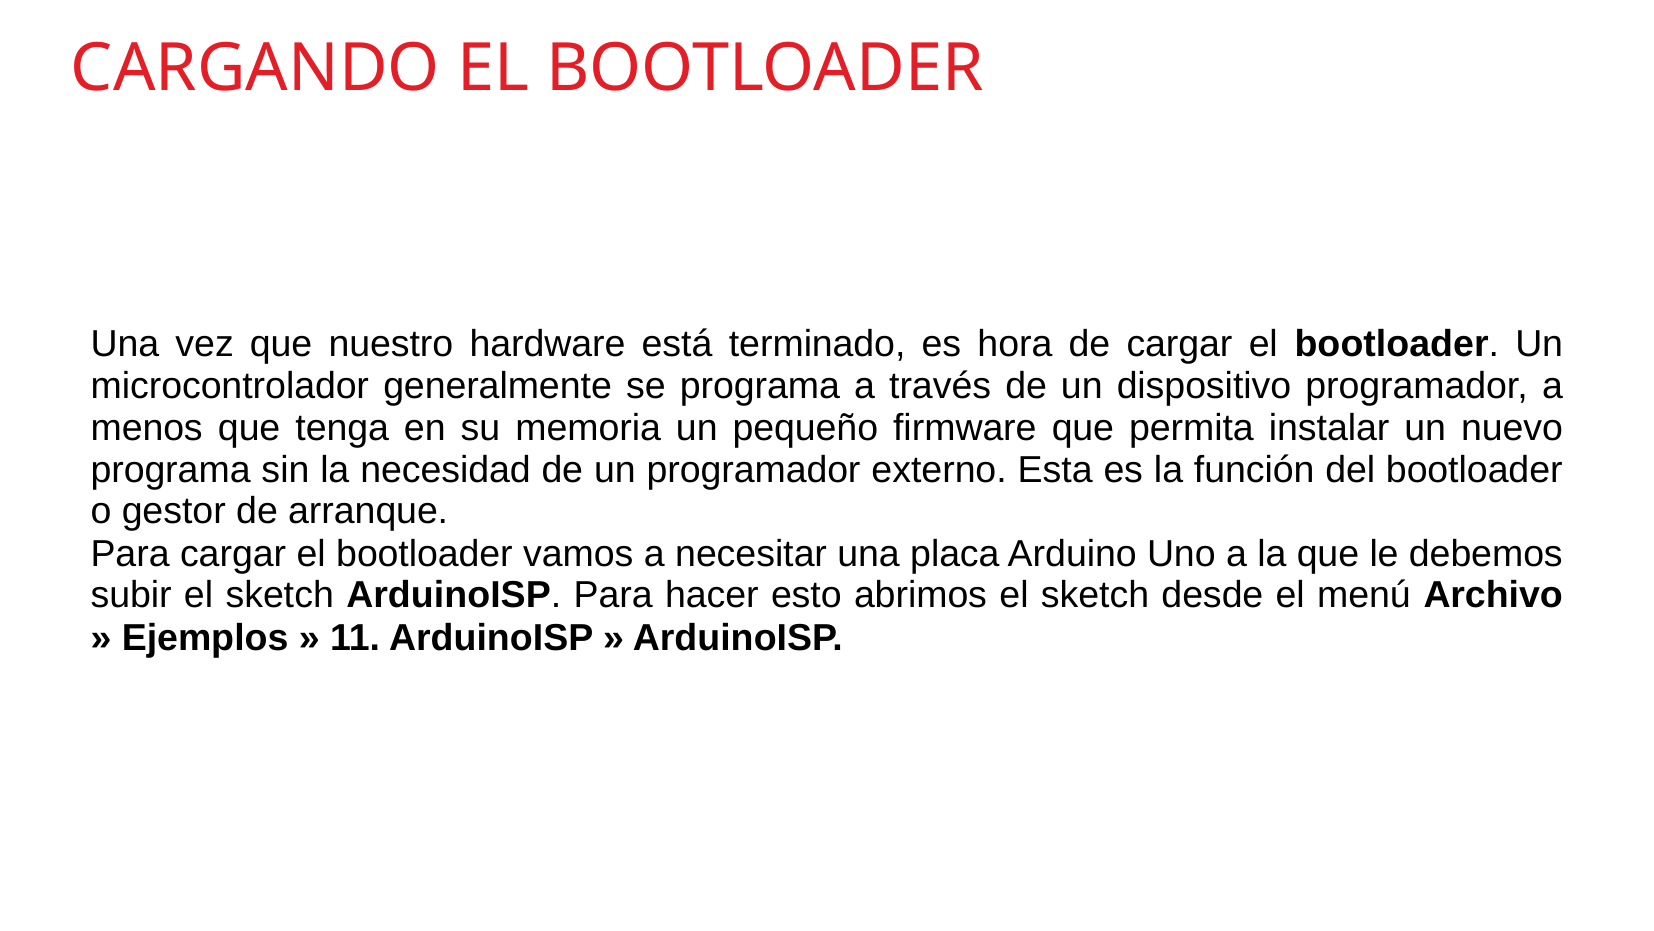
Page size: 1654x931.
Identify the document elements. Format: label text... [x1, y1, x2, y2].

title CARGANDO EL BOOTLOADER [70, 11, 1347, 118]
text_box Una vez que nuestro hardware está terminado, es hora de cargar el bootloader. Un microcontrolador generalmente se programa a través de un dispositivo programador, a menos que tenga en su memoria un pequeño firmware que permita instalar un nuevo programa sin la necesidad de un programador externo. Esta es la función del bootloader o gestor de arranque. Para cargar el bootloader vamos a necesitar una placa Arduino Uno a la que le debemos subir el sketch ArduinoISP. Para hacer esto abrimos el sketch desde el menú Archivo » Ejemplos » 11. ArduinoISP » ArduinoISP. [75, 314, 1578, 666]
